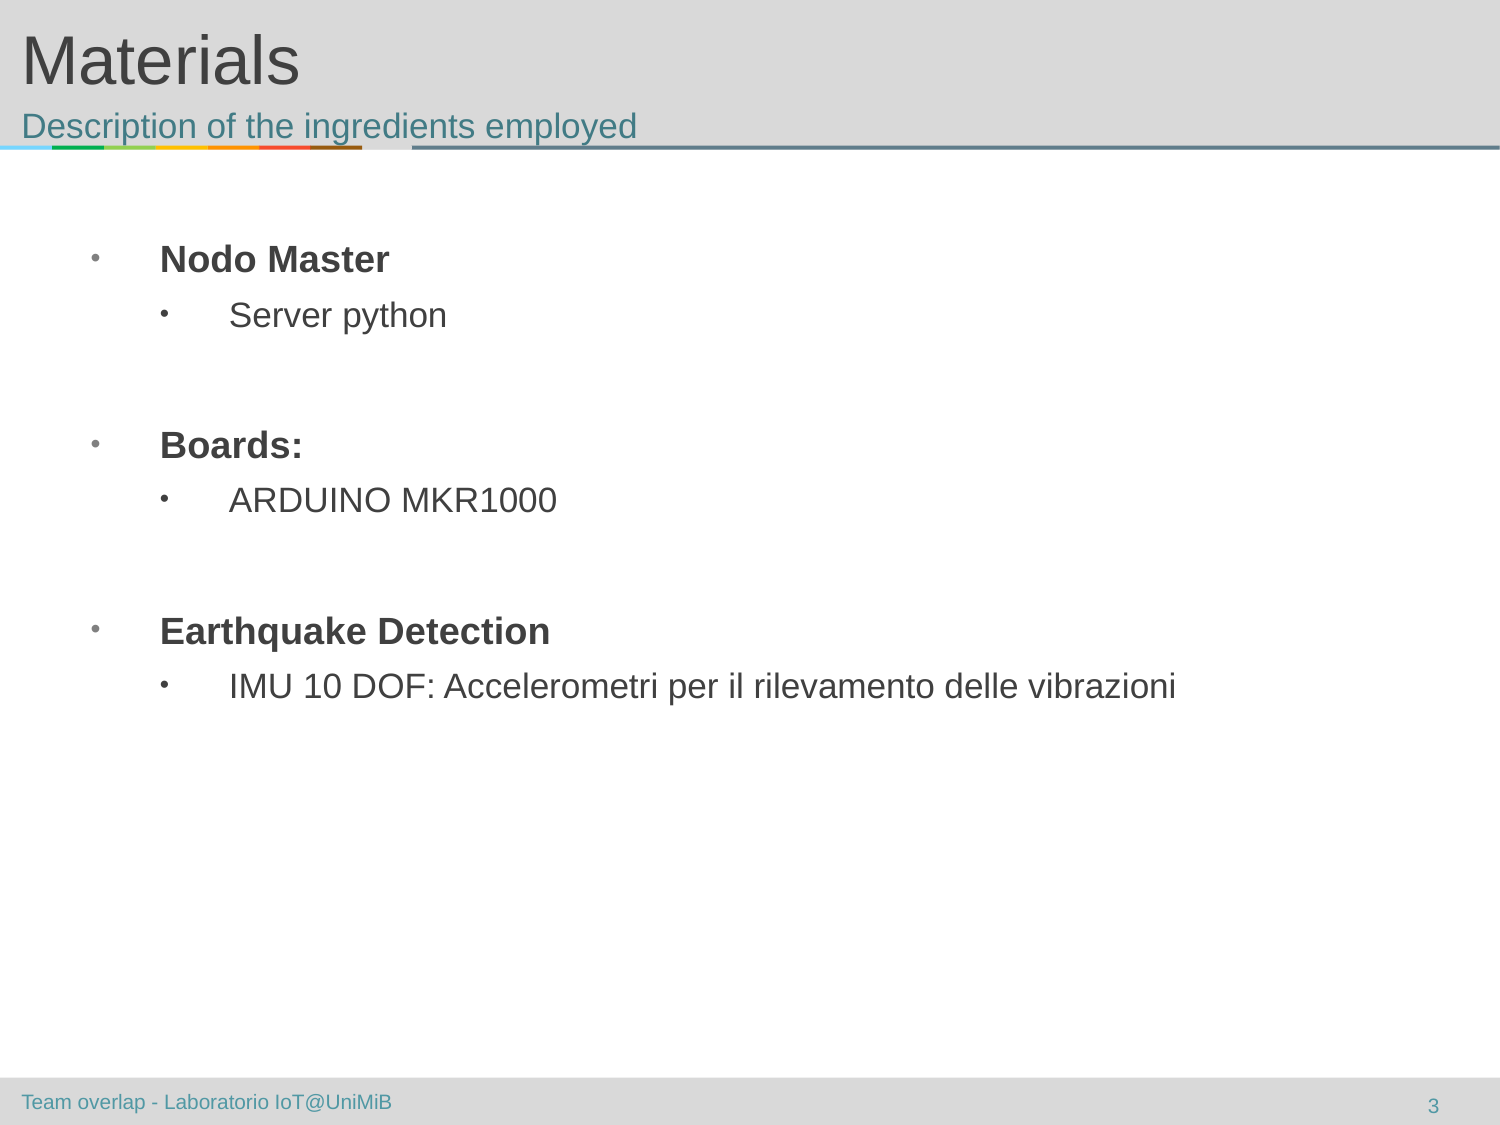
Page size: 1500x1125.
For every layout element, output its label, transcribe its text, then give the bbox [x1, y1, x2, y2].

slide_number 11 [1355, 1087, 1461, 1124]
list Nodo Master Server python Boards: ARDUINO MKR1000 Earthquake Detection IMU 10 DOF: Accelerometri per il rilevamento delle vibrazioni [0, 170, 1500, 1061]
list Description of the ingredients employed [0, 92, 1500, 146]
footer Team overlap - Laboratorio IoT@UniMiB [0, 1090, 600, 1112]
title Materials [0, 0, 1500, 92]
